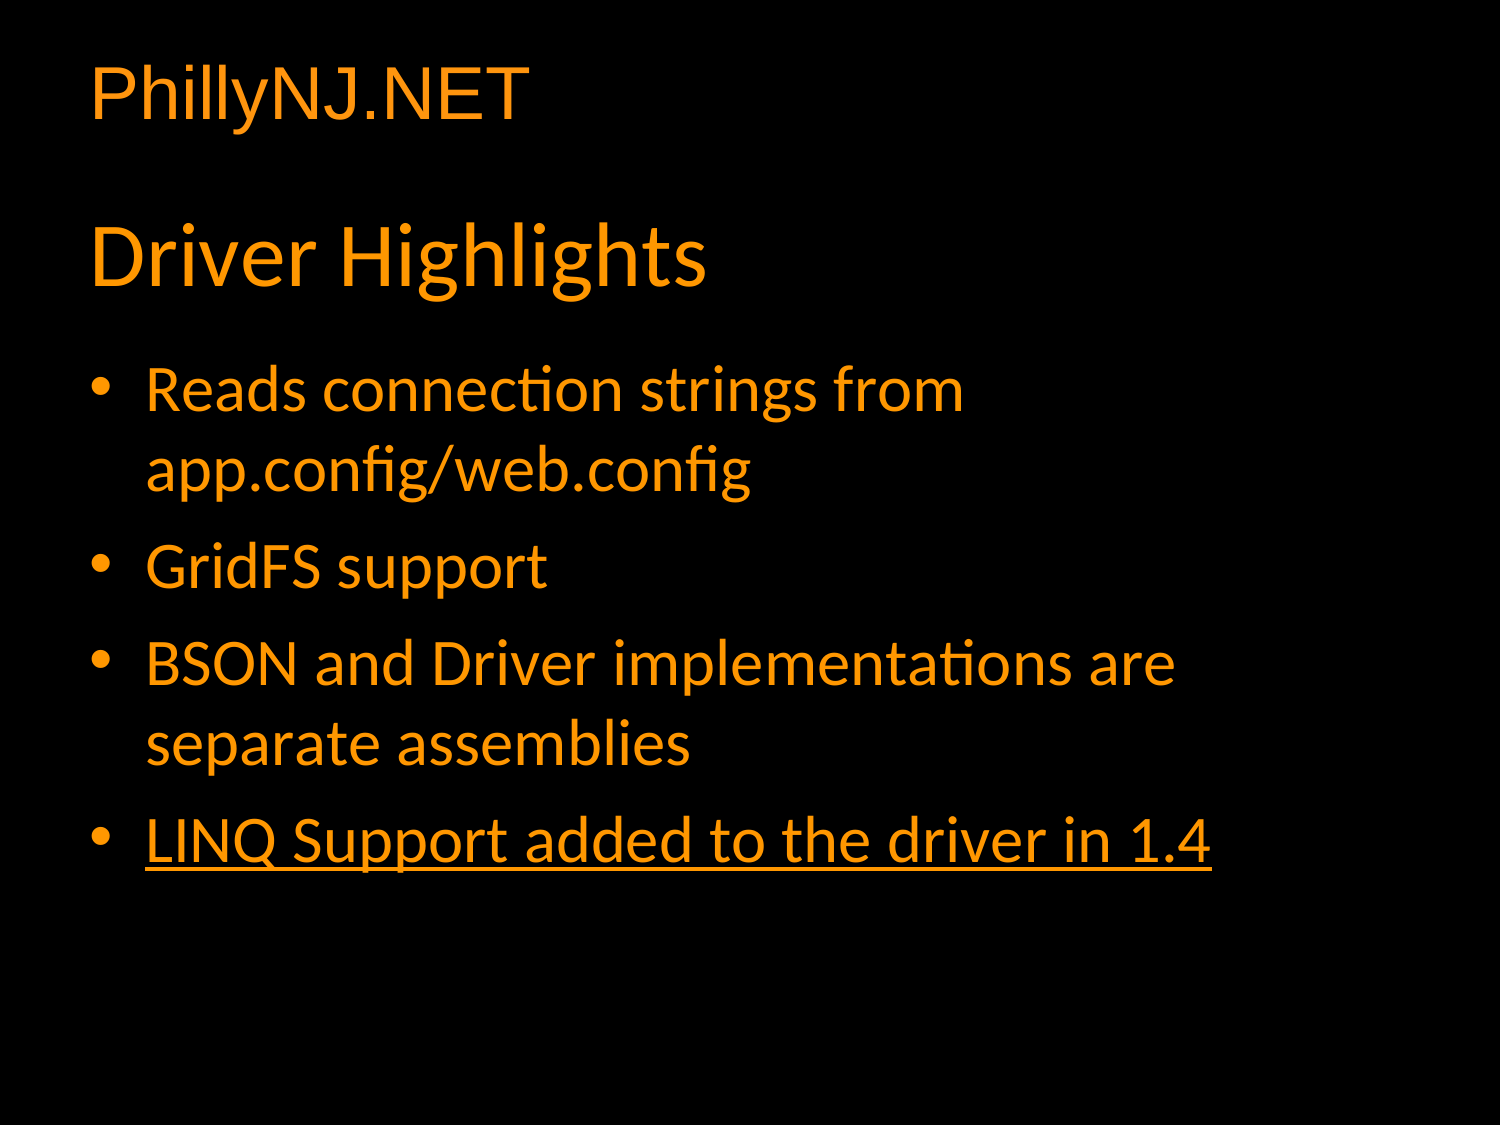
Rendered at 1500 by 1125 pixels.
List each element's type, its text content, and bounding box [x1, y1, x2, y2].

list Reads connection strings from app.config/web.config GridFS support BSON and Driver implementations are separate assemblies LINQ Support added to the driver in 1.4 [74, 337, 1425, 990]
title Driver Highlights [74, 132, 1425, 337]
